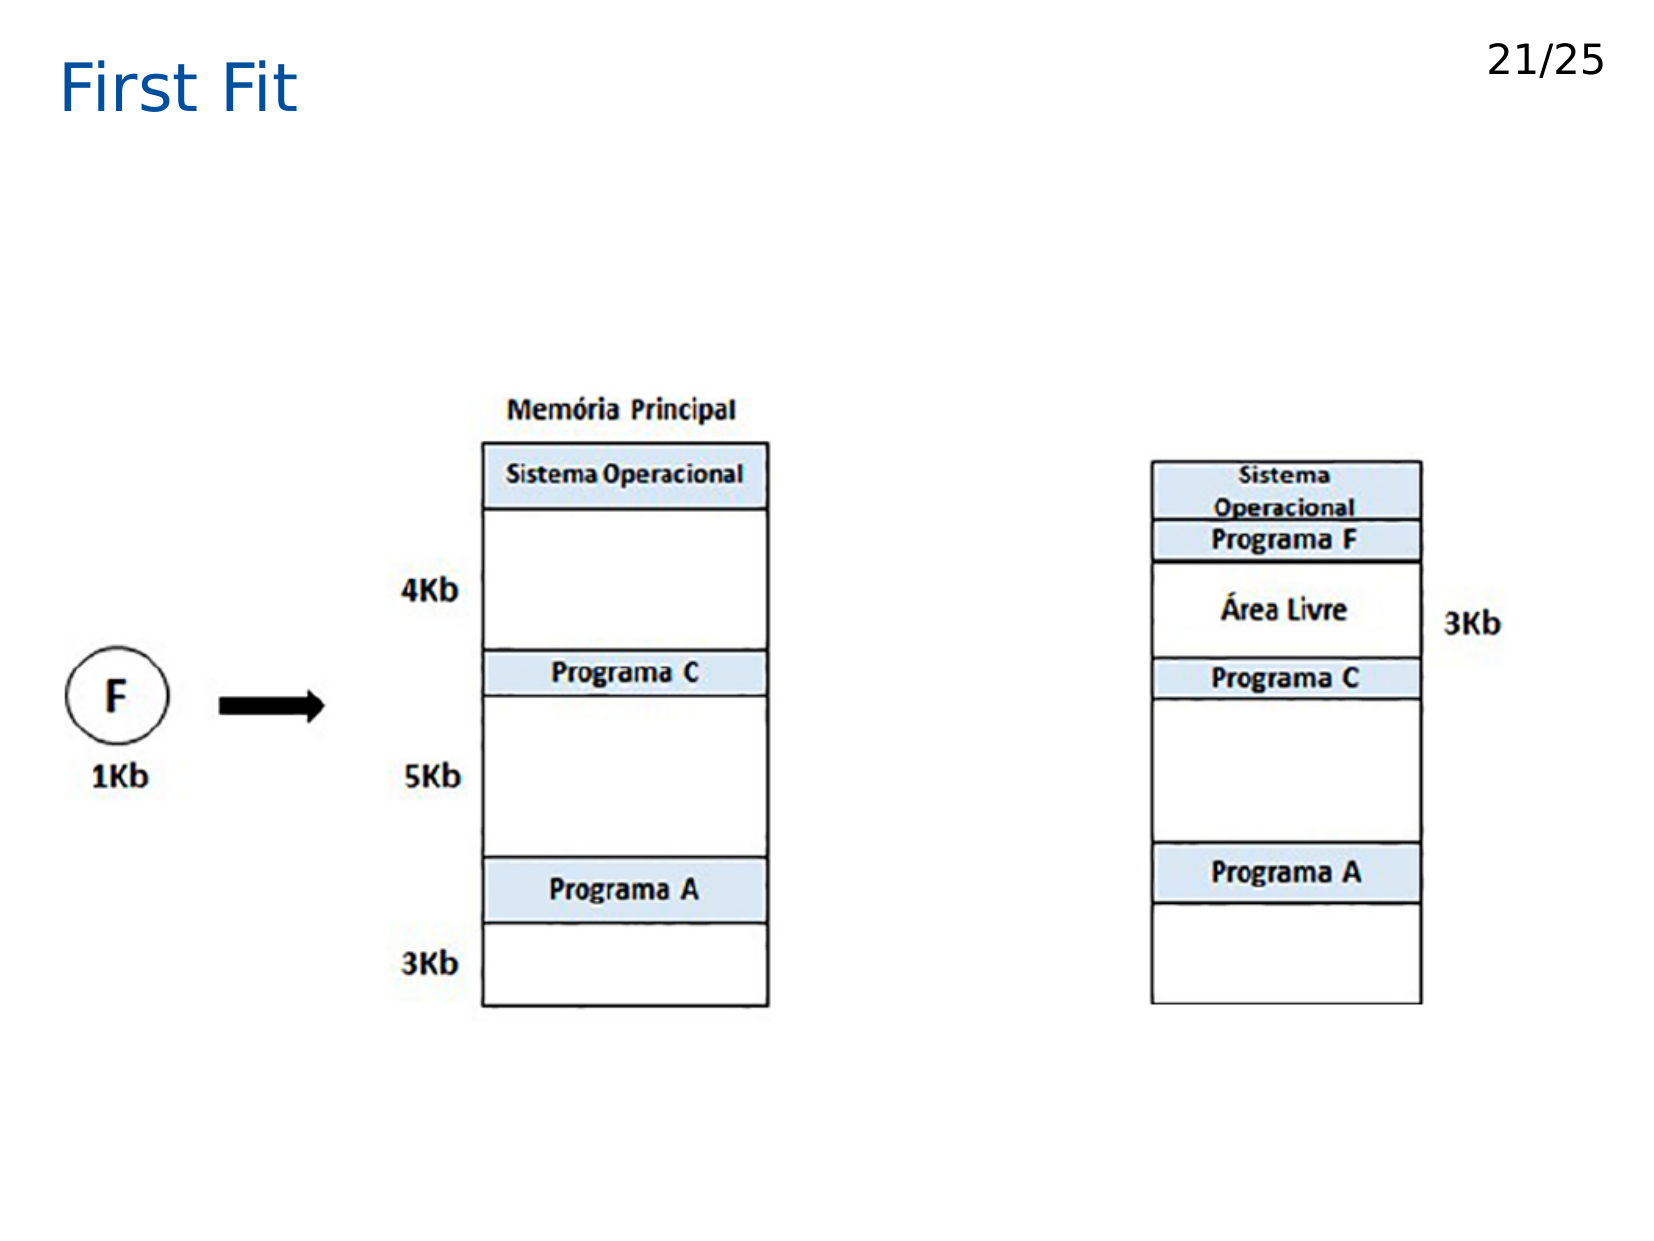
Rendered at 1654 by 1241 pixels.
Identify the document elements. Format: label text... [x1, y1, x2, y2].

picture [1147, 451, 1507, 1011]
title First Fit [59, 29, 1506, 148]
picture [59, 382, 780, 1022]
